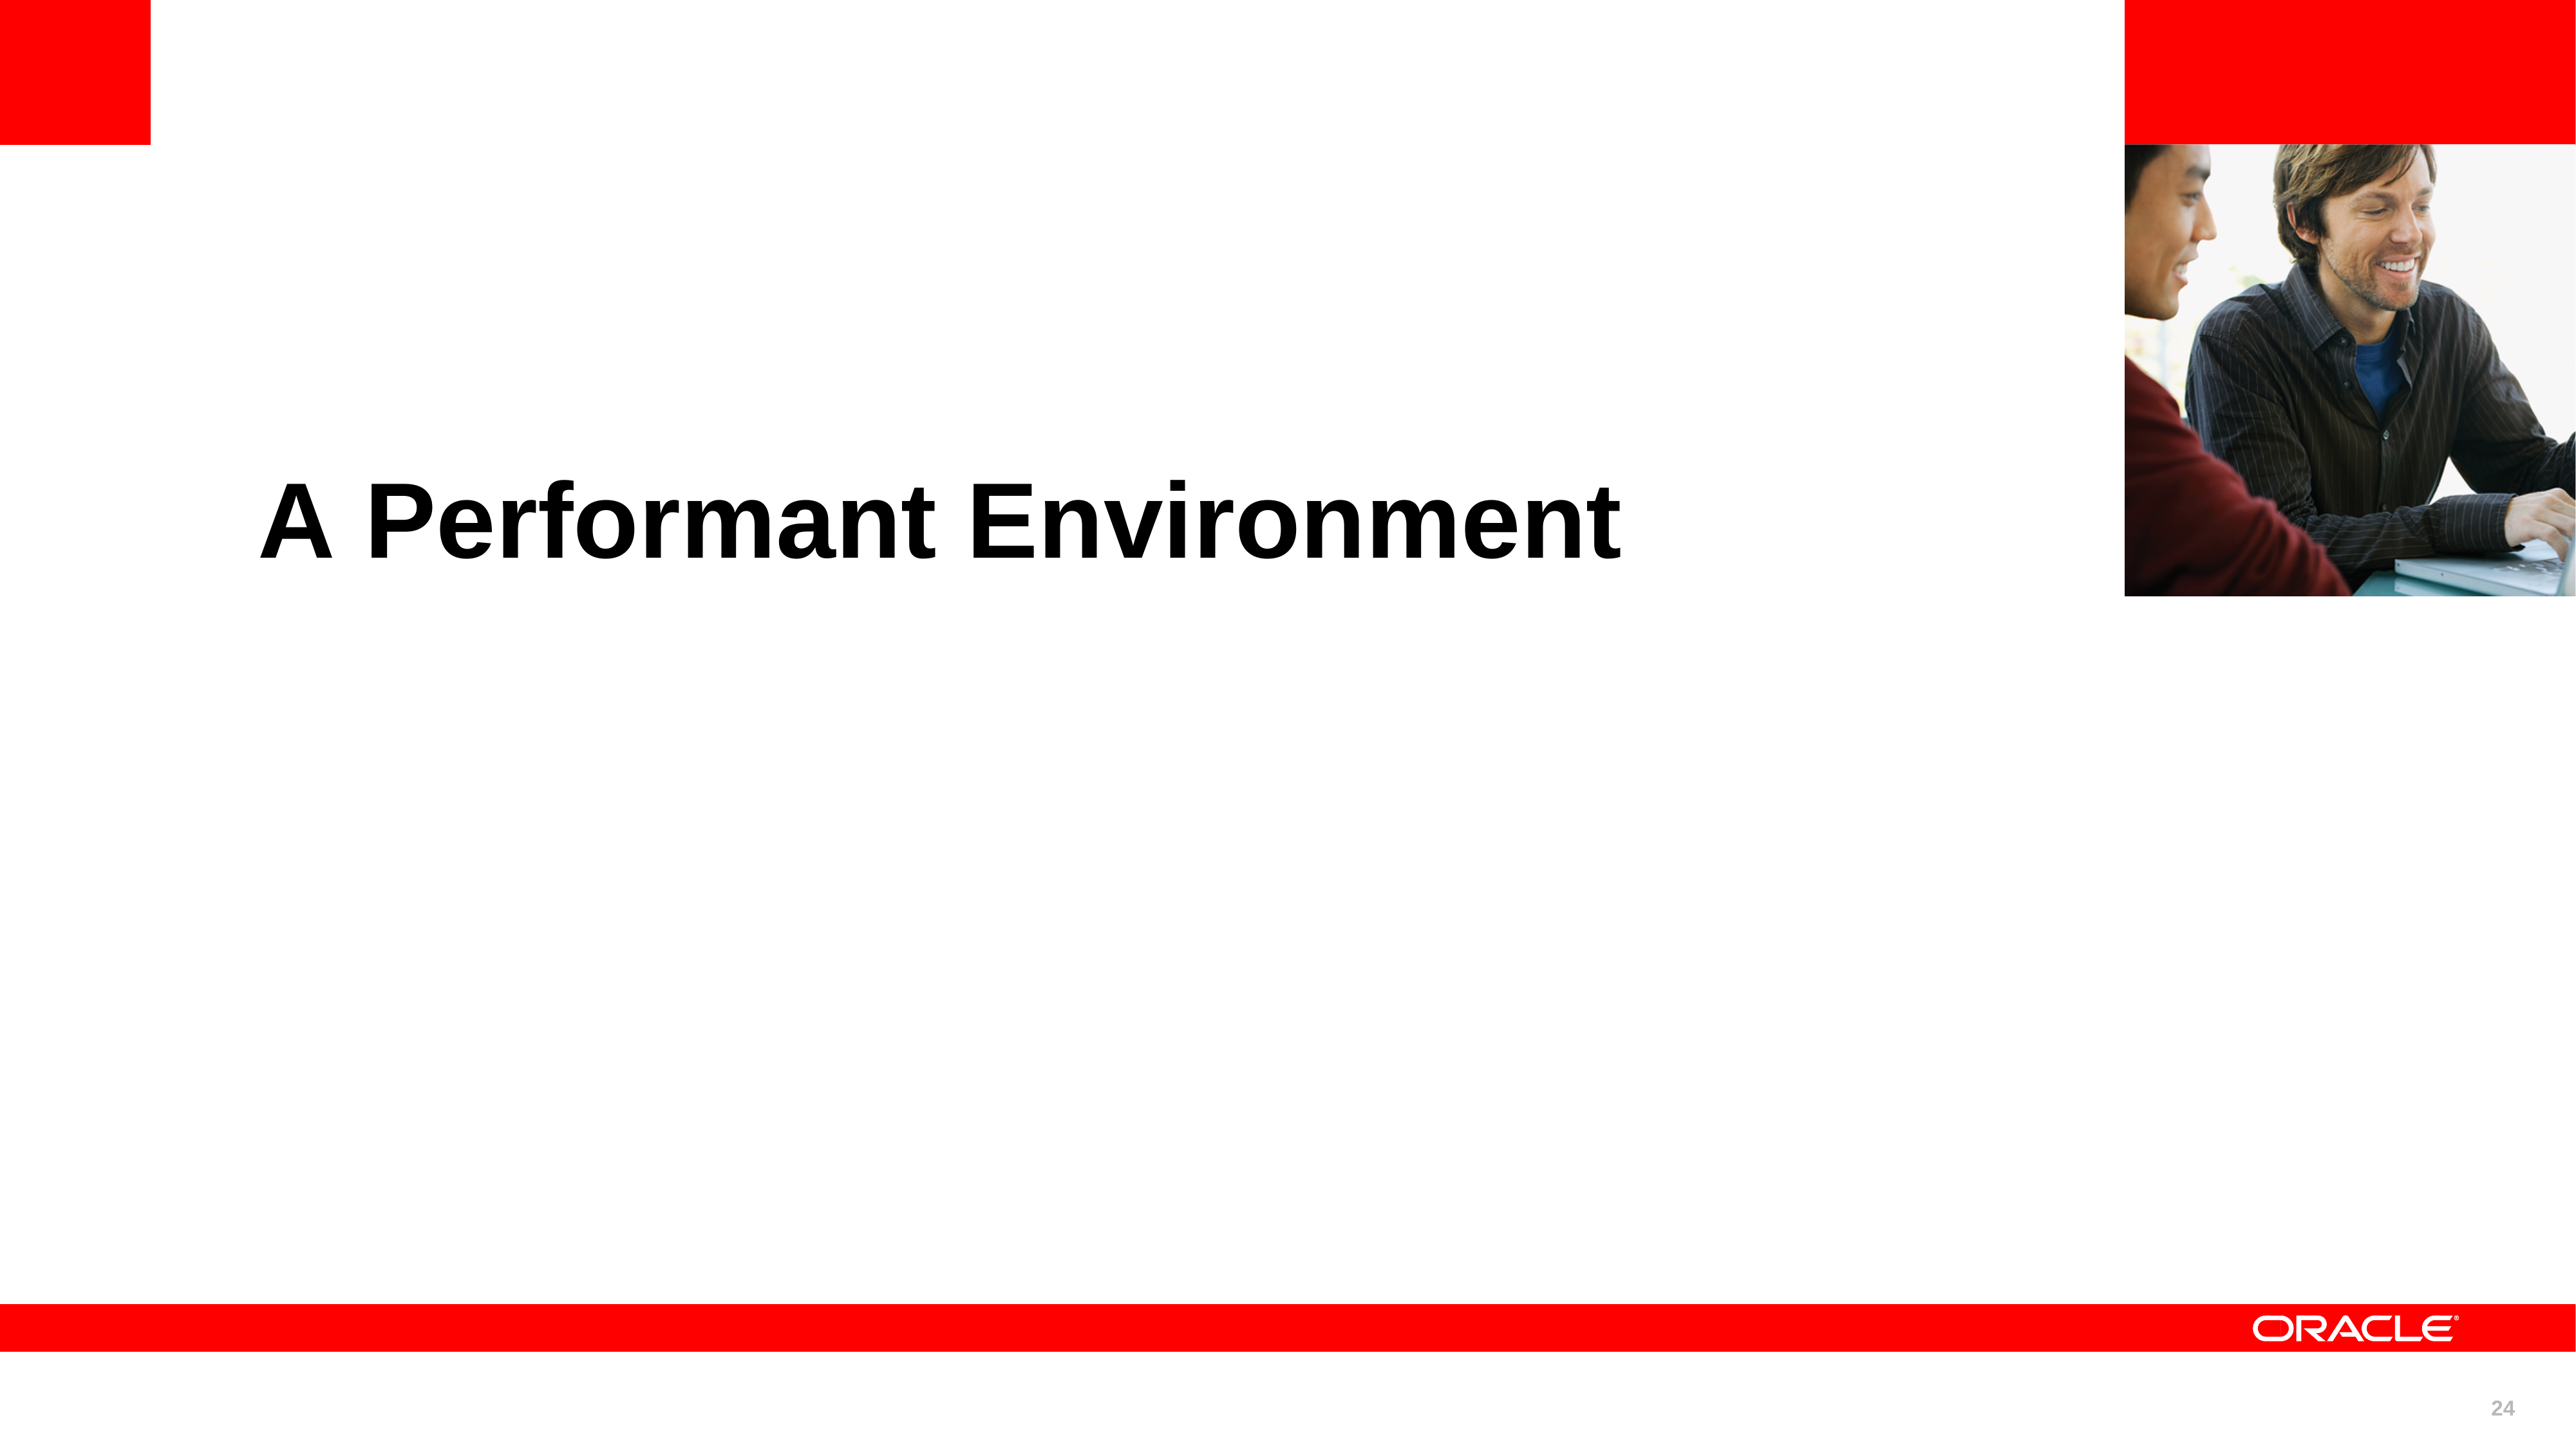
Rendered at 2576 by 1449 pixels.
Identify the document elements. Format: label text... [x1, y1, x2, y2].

text_box A Performant Environment [258, 451, 2061, 580]
picture [2125, 0, 2576, 596]
picture [0, 1304, 2576, 1352]
picture [0, 0, 151, 145]
